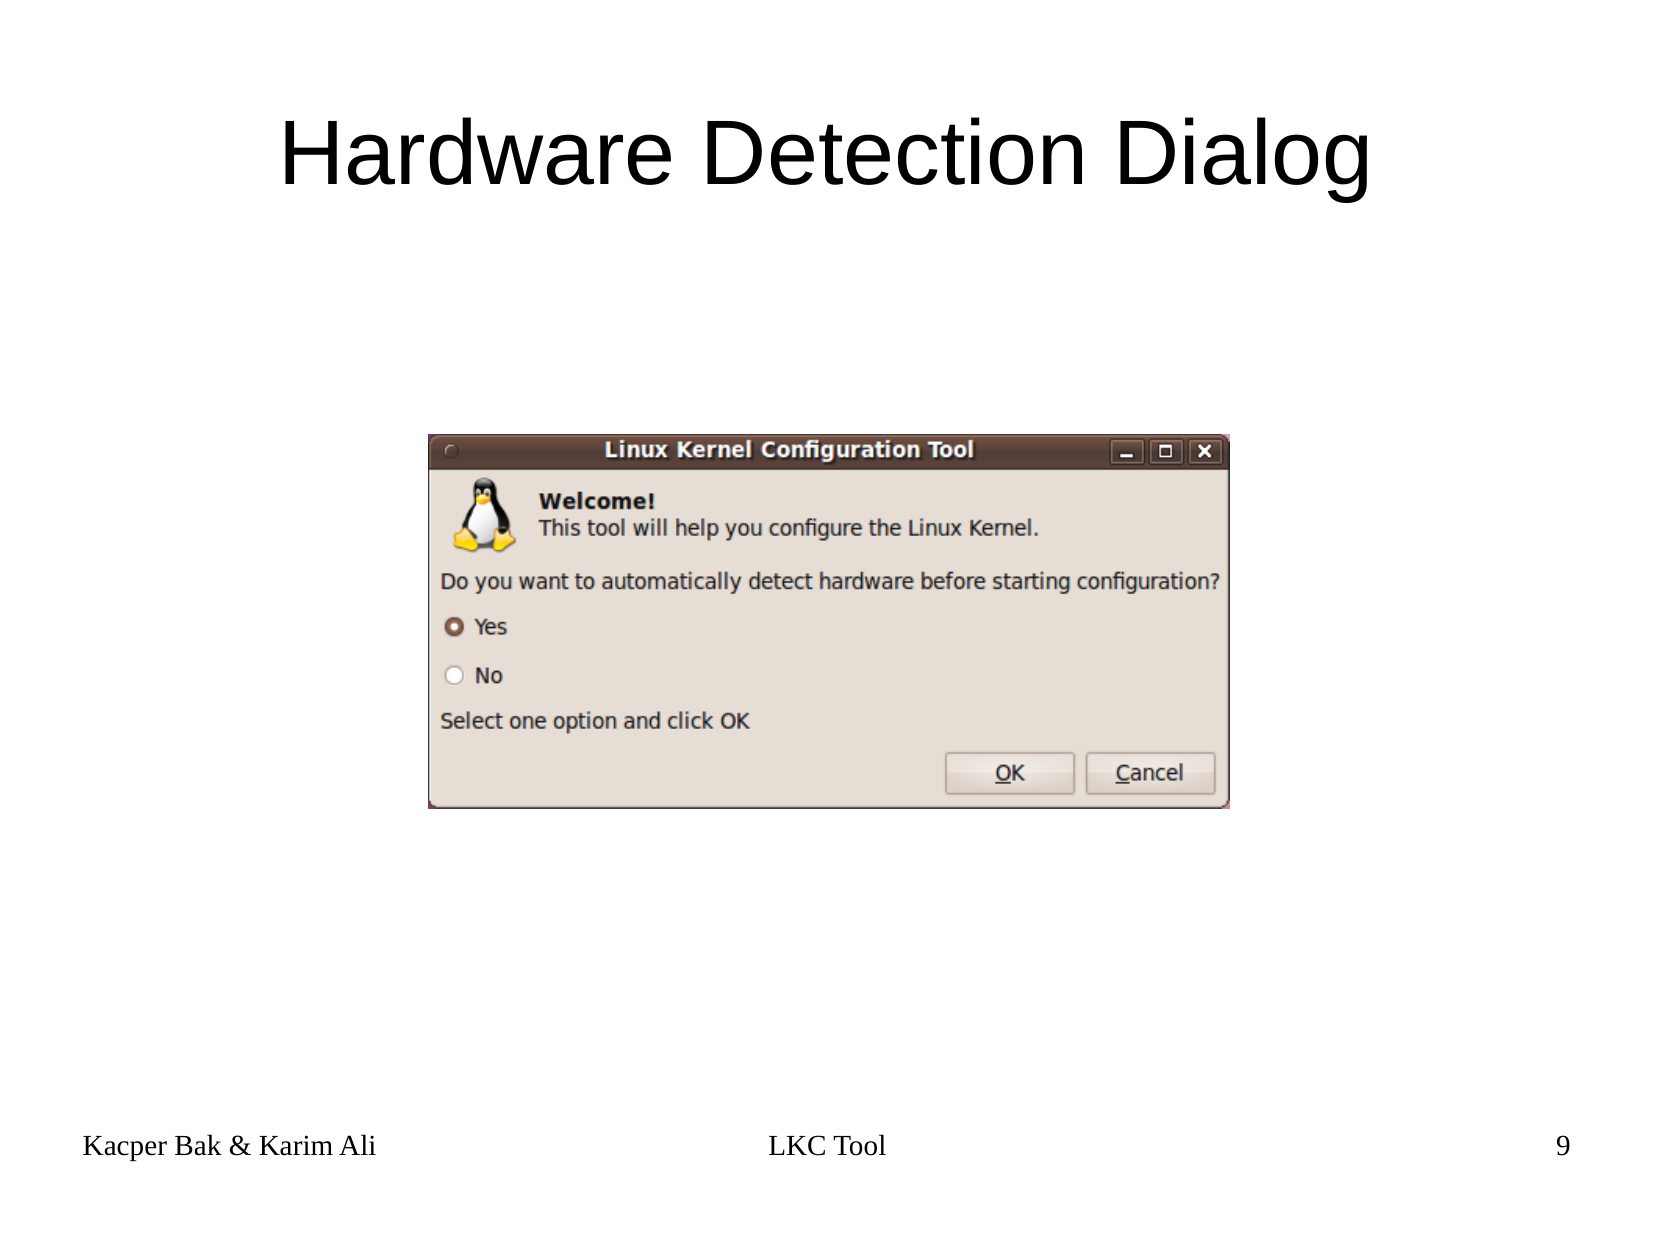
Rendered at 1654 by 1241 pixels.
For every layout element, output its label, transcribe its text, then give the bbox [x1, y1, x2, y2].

title Hardware Detection Dialog [82, 49, 1571, 257]
picture [428, 434, 1230, 809]
